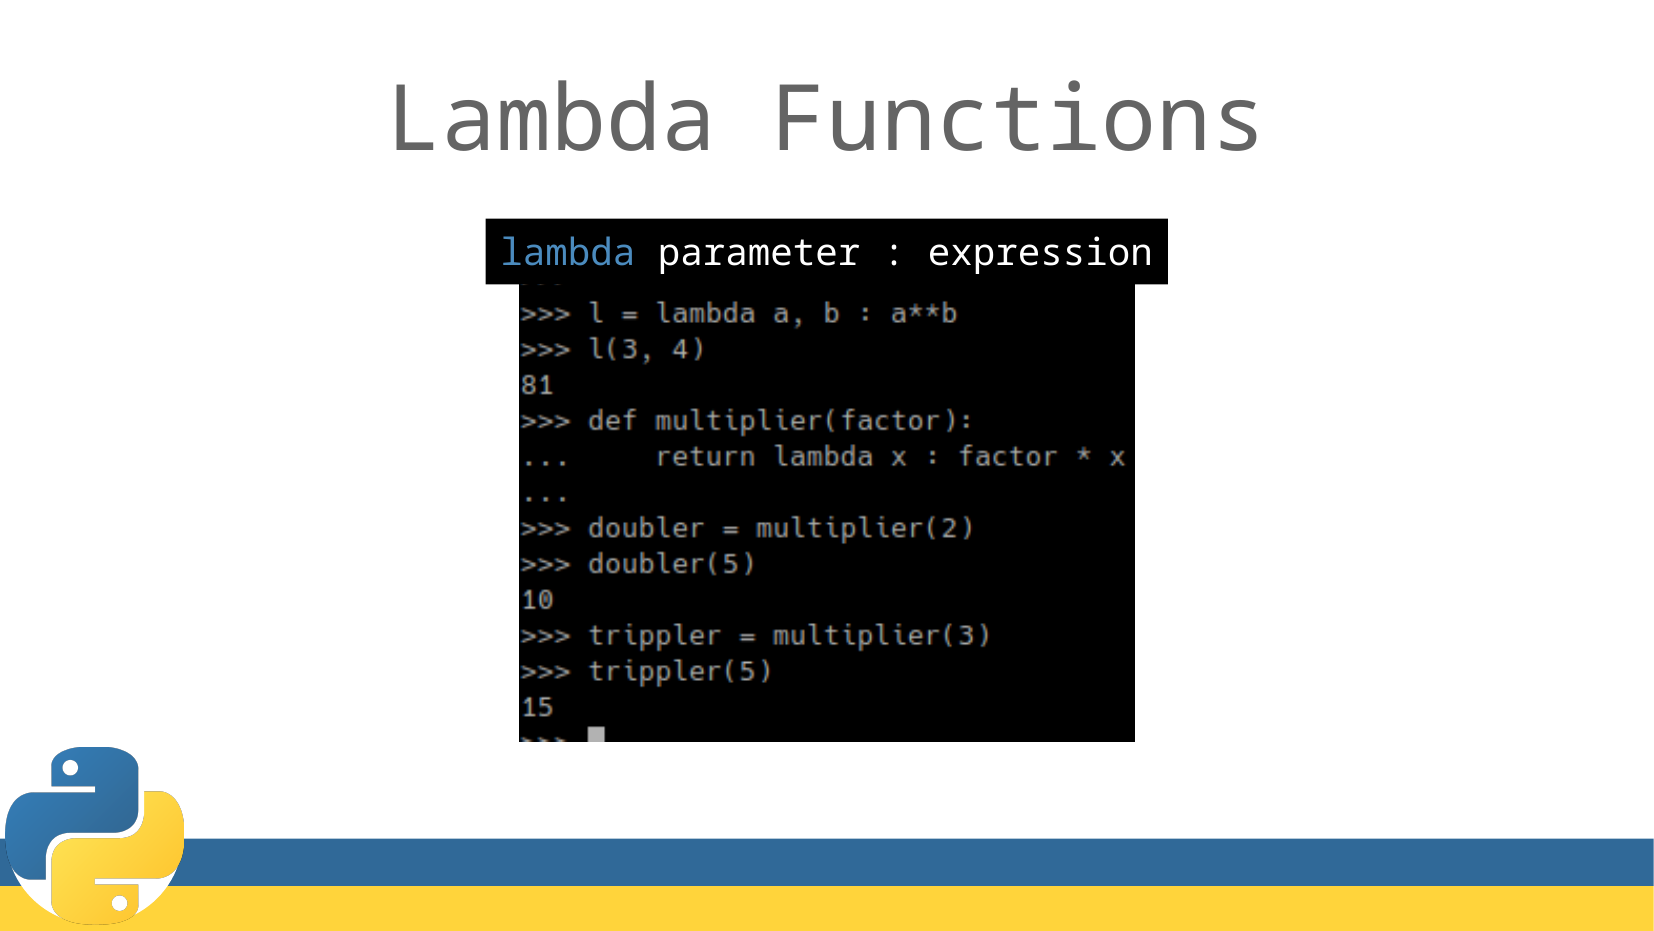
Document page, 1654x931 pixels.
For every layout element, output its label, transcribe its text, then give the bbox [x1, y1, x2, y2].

picture [519, 285, 1135, 742]
text_box lambda parameter : expression [485, 218, 1168, 271]
title Lambda Functions [82, 37, 1571, 193]
picture [5, 747, 184, 925]
